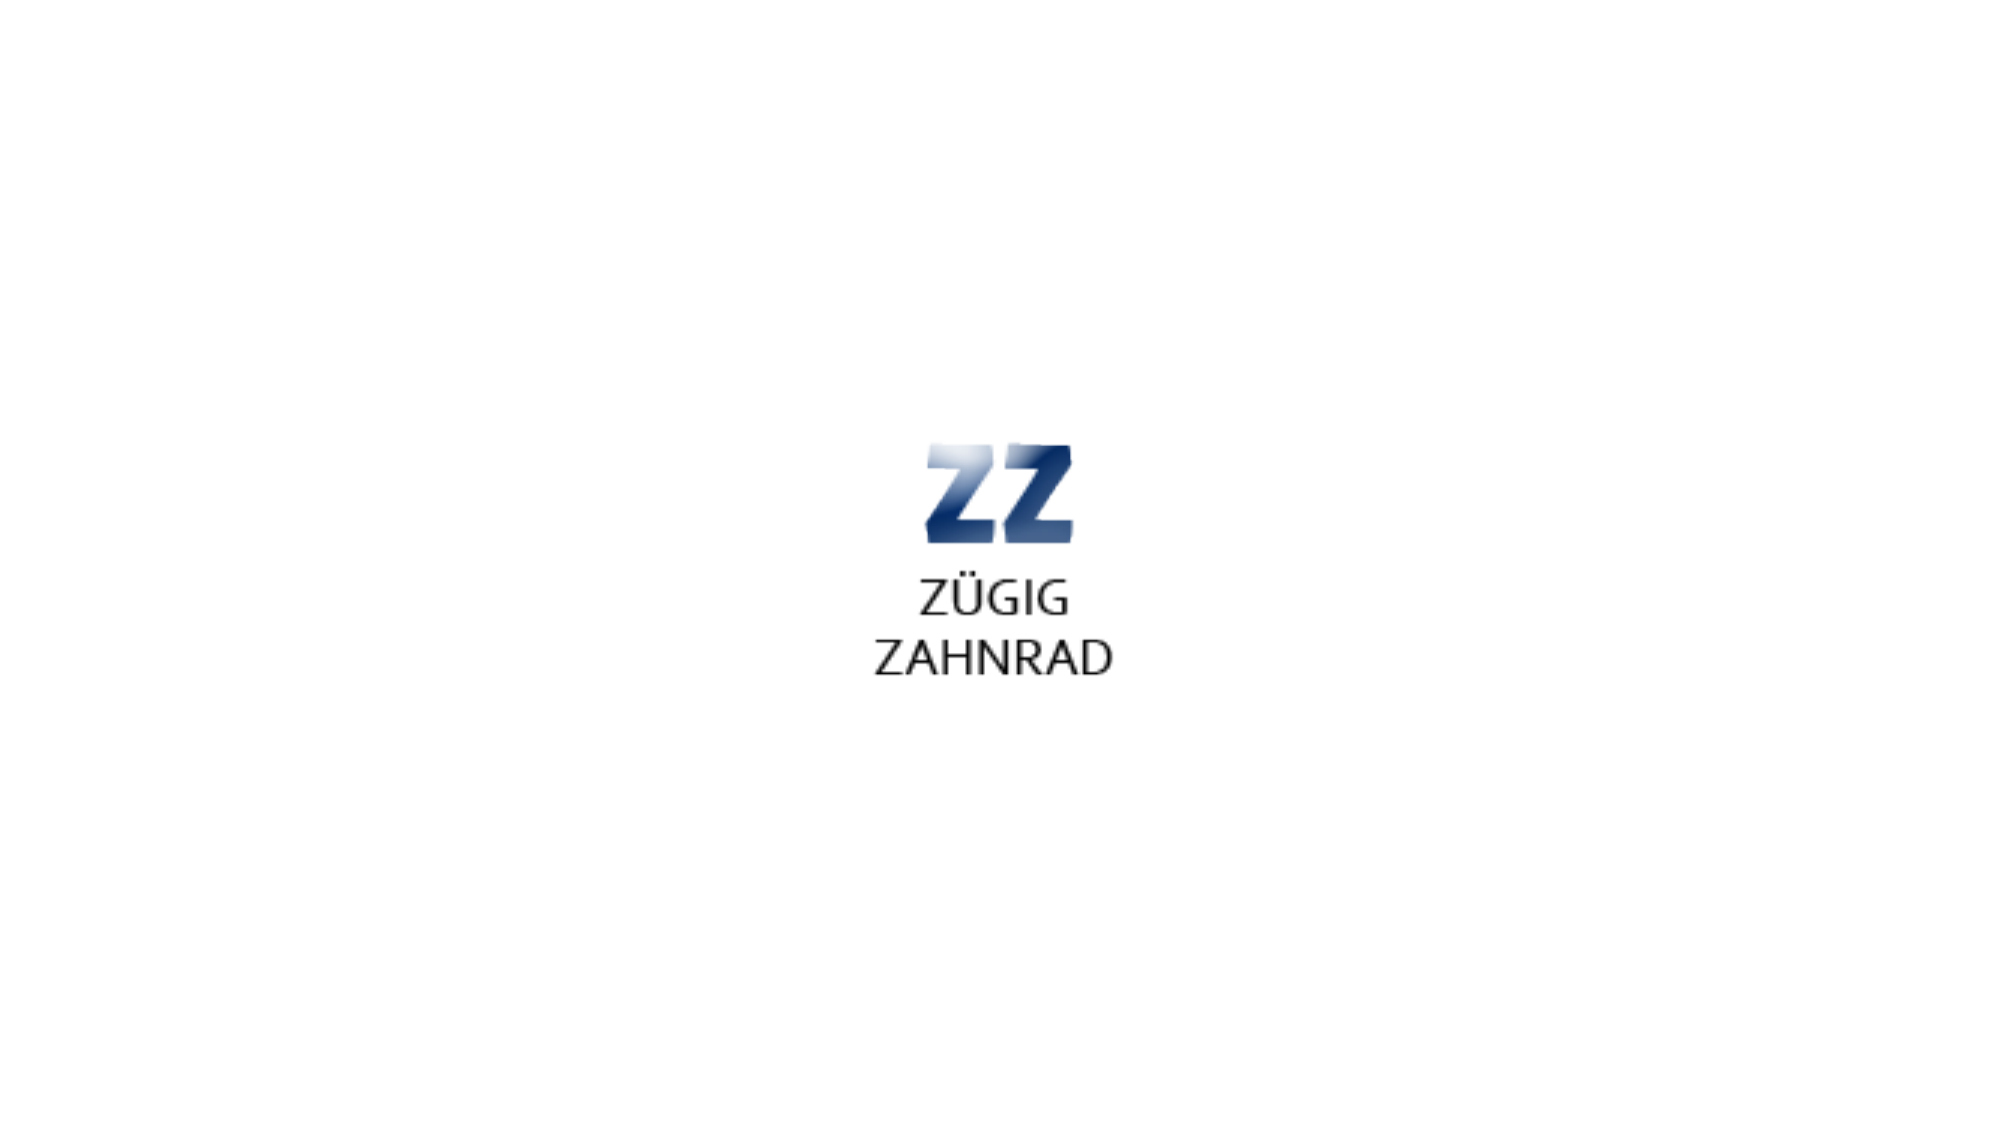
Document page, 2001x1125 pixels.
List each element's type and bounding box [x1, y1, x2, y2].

picture [850, 413, 1150, 712]
